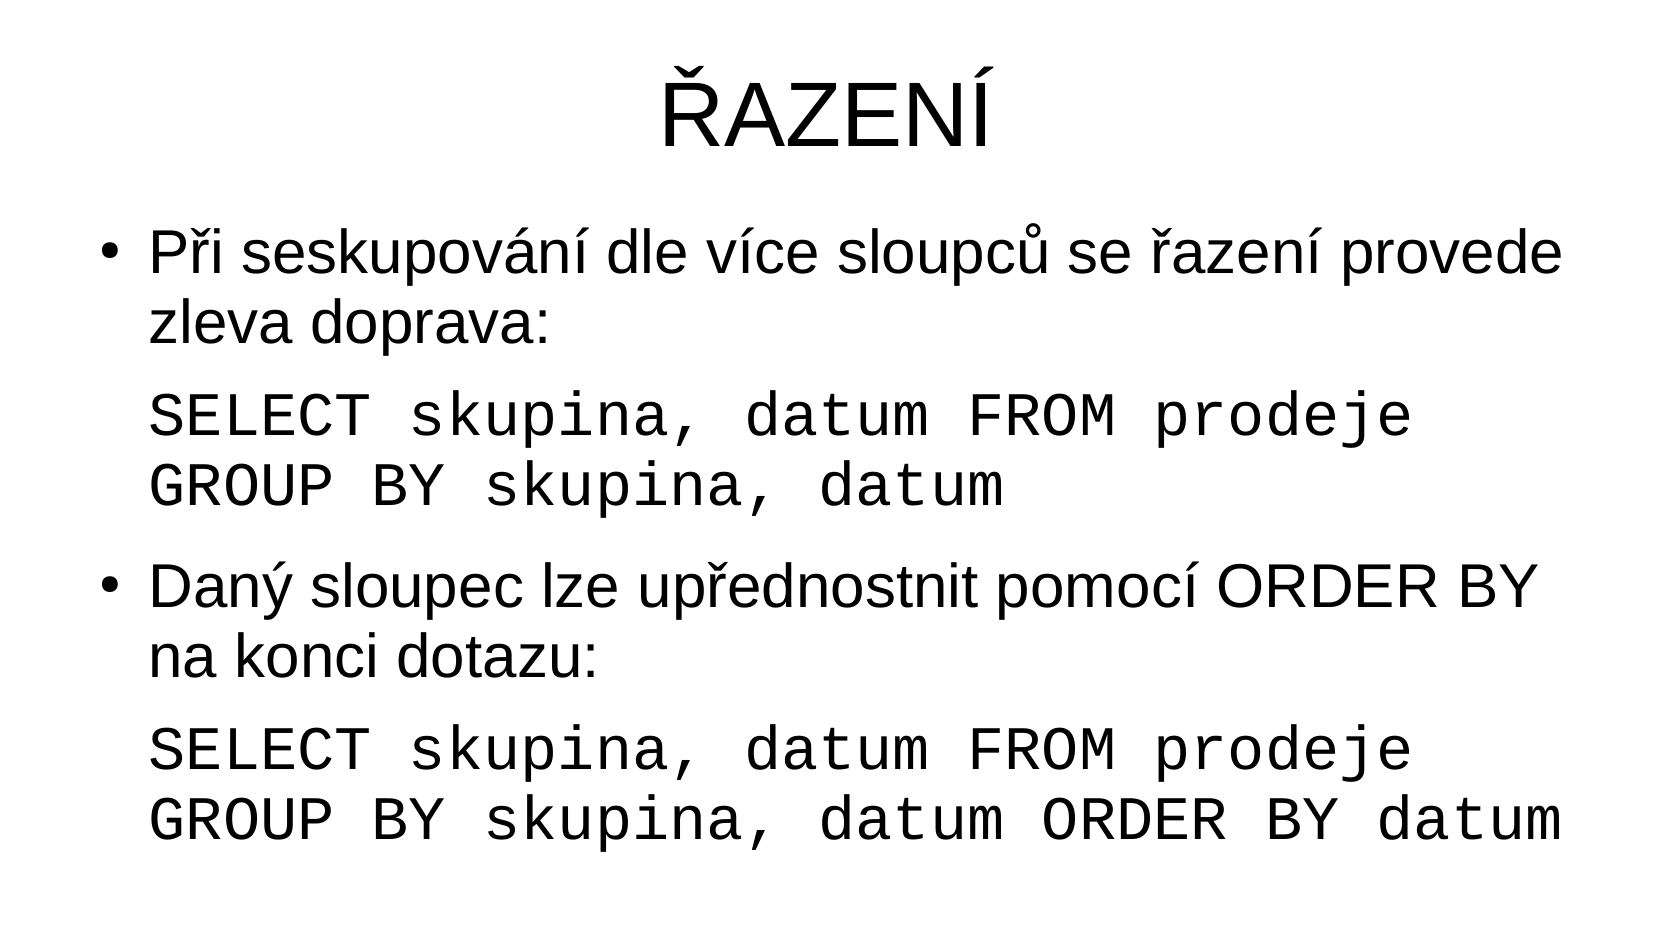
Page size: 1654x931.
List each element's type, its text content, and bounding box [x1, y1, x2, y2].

title ŘAZENÍ [82, 37, 1571, 193]
list Při seskupování dle více sloupců se řazení provede zleva doprava: SELECT skupina, datum FROM prodeje GROUP BY skupina, datum Daný sloupec lze upřednostnit pomocí ORDER BY na konci dotazu: SELECT skupina, datum FROM prodeje GROUP BY skupina, datum ORDER BY datum [82, 217, 1571, 886]
